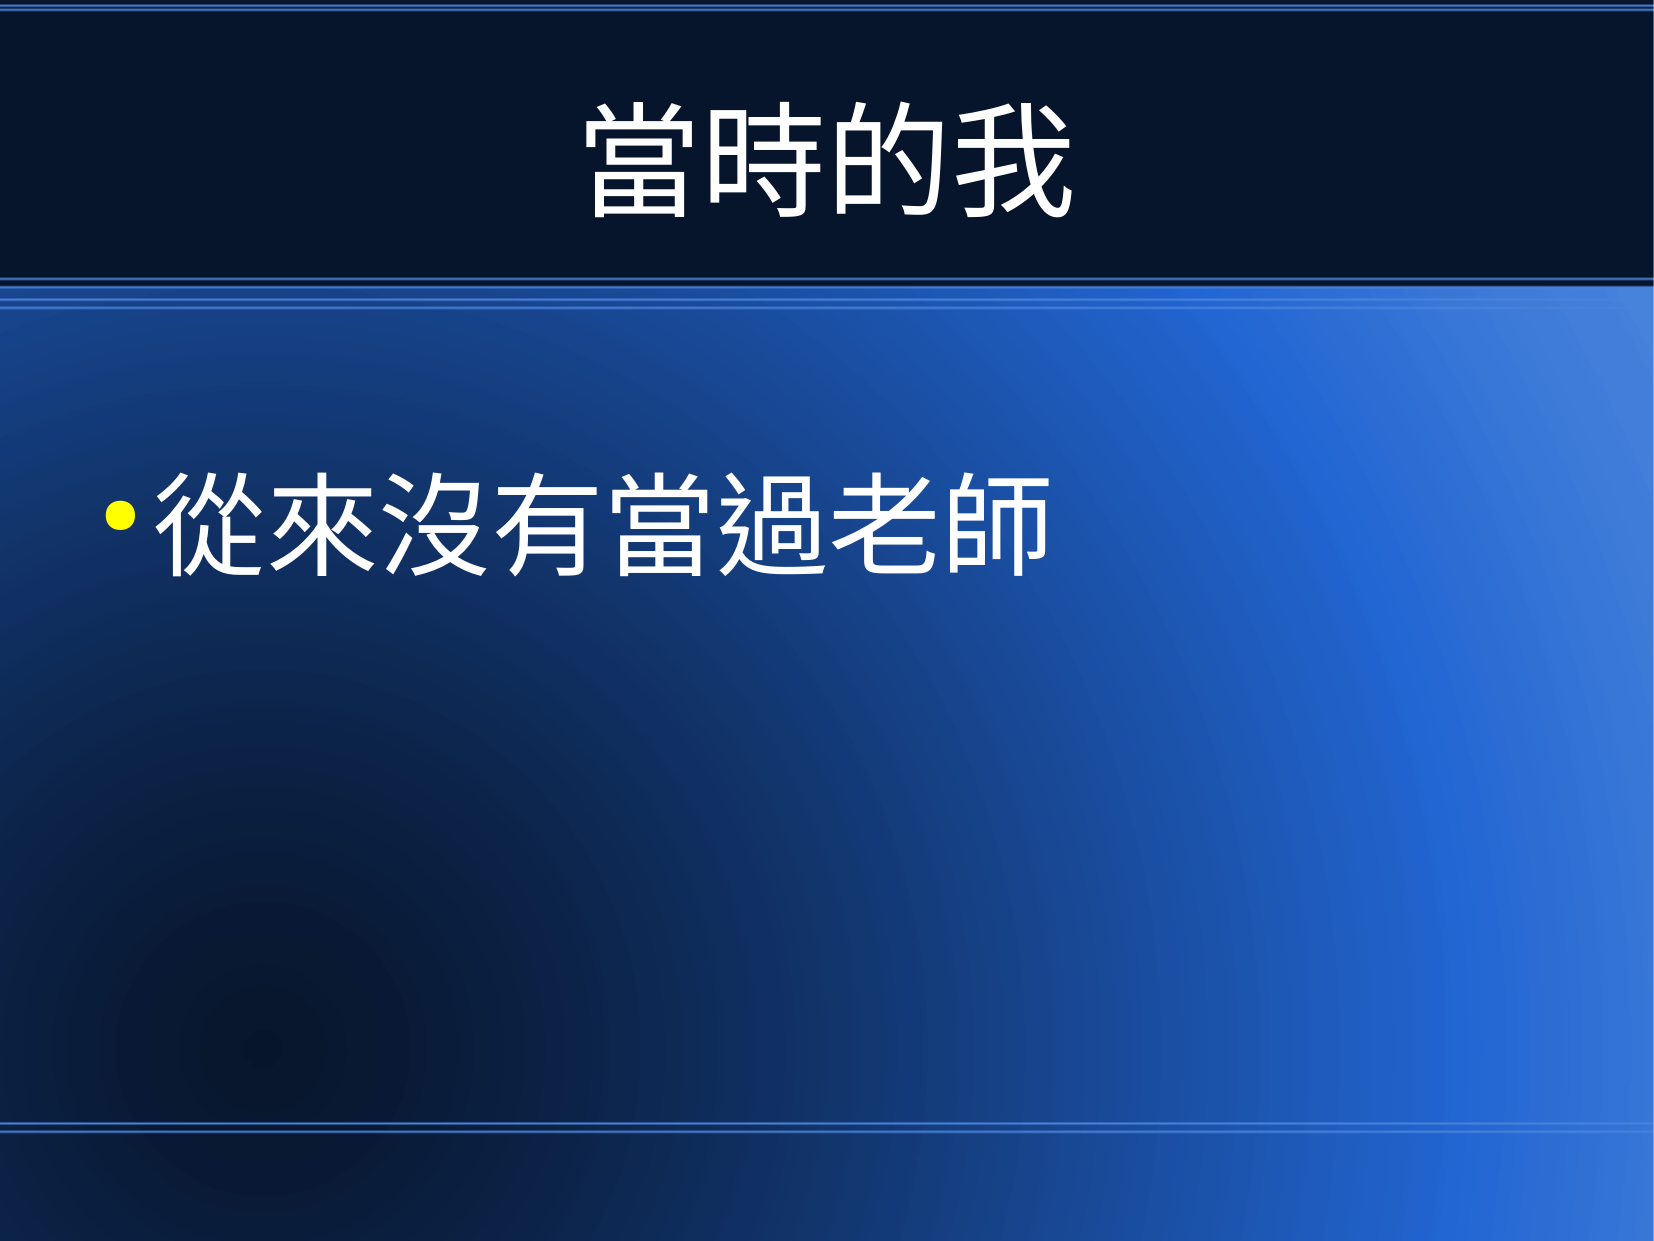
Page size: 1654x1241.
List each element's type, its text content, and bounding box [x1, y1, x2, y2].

title 當時的我 [82, 49, 1571, 257]
list 從來沒有當過老師 [82, 355, 1571, 1241]
picture [0, 0, 1654, 1241]
